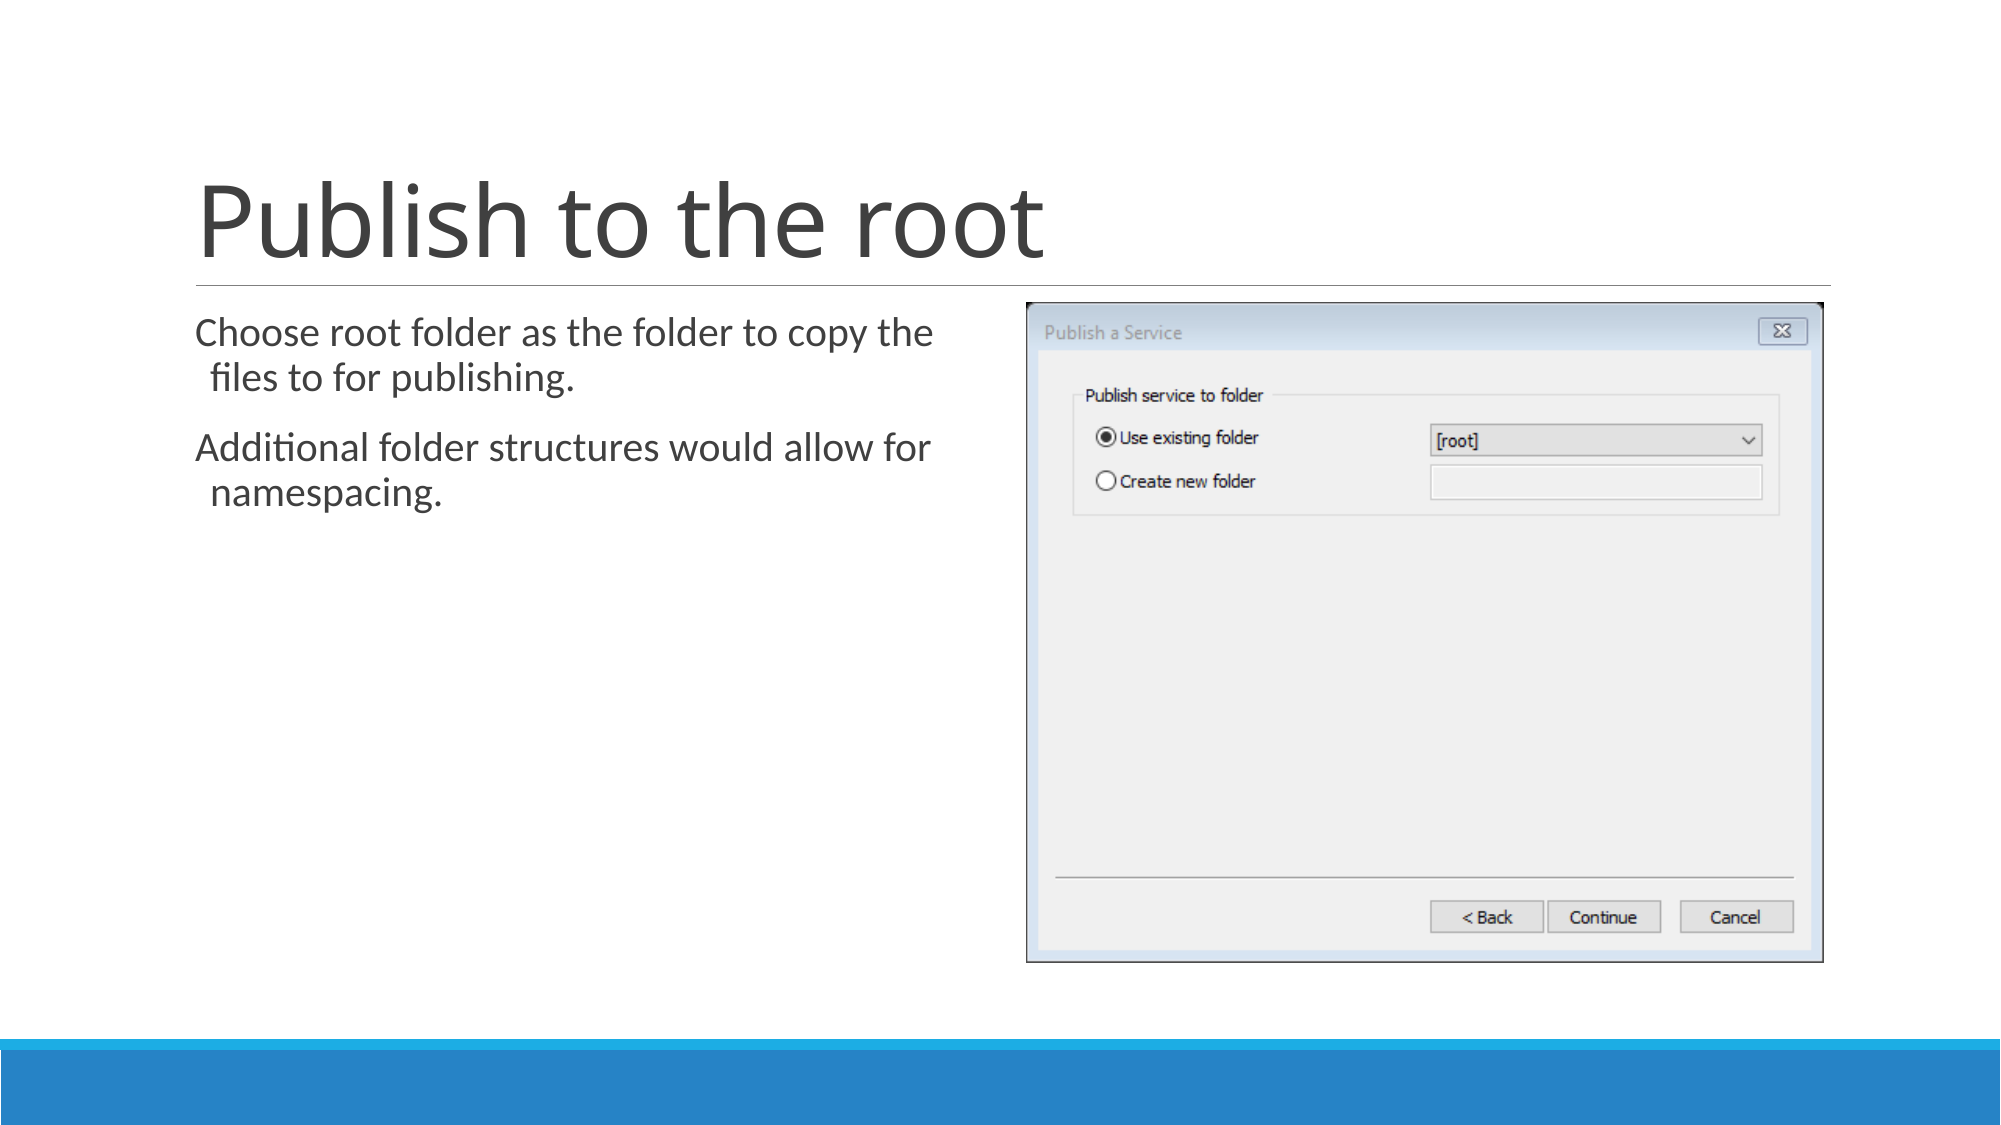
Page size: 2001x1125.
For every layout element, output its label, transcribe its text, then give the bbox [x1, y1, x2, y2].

list Choose root folder as the folder to copy the files to for publishing. Additional folder structures would allow for namespacing. [180, 302, 991, 963]
title Publish to the root [180, 47, 1831, 286]
picture [1026, 302, 1824, 963]
